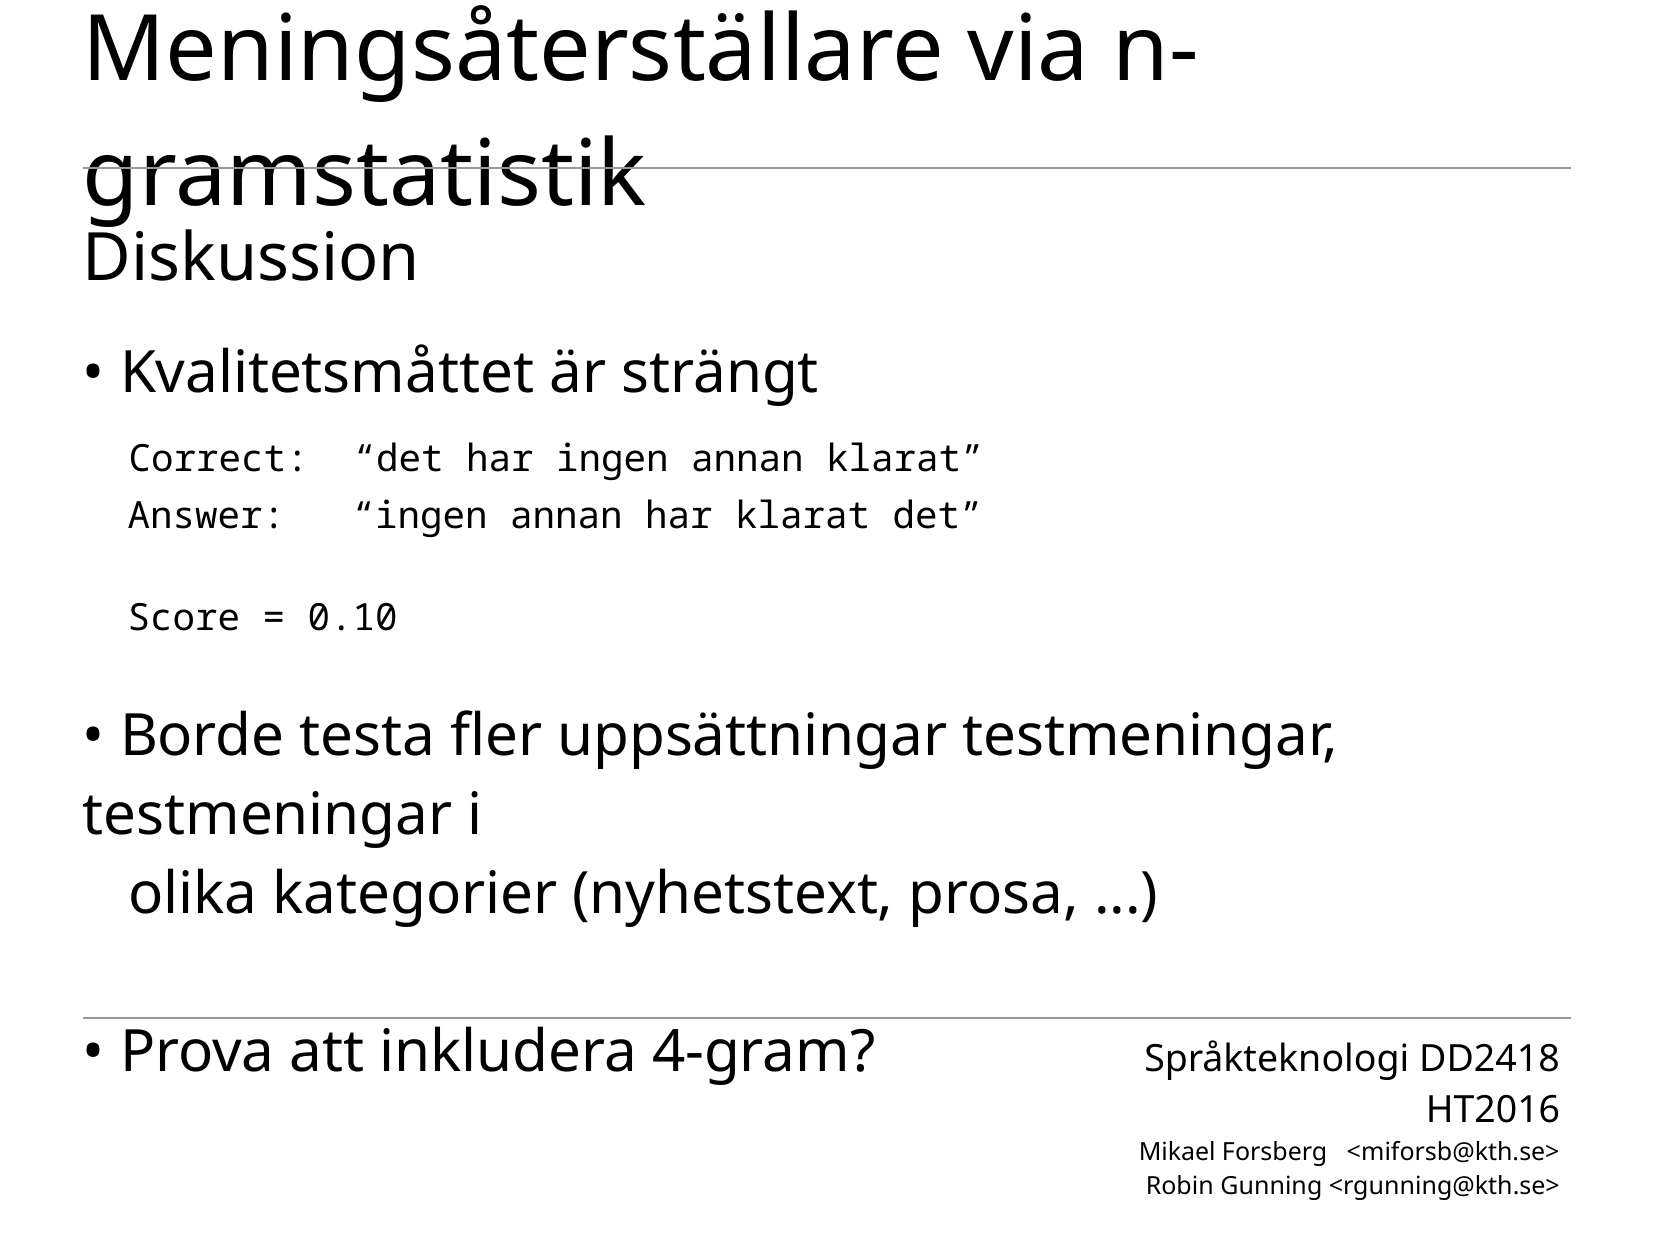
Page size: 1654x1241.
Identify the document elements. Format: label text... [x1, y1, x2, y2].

title Diskussion [82, 194, 1571, 316]
text_box • Kvalitetsmåttet är strängt Correct: “det har ingen annan klarat” Answer: “ingen annan har klarat det” Score = 0.10 • Borde testa fler uppsättningar testmeningar, testmeningar i olika kategorier (nyhetstext, prosa, ...) • Prova att inkludera 4-gram? [82, 330, 1571, 1010]
title Meningsåterställare via n-gramstatistik [82, 46, 1571, 167]
text_box Språkteknologi DD2418 HT2016 Mikael Forsberg <miforsb@kth.se> Robin Gunning <rgunning@kth.se> [1020, 1024, 1576, 1156]
